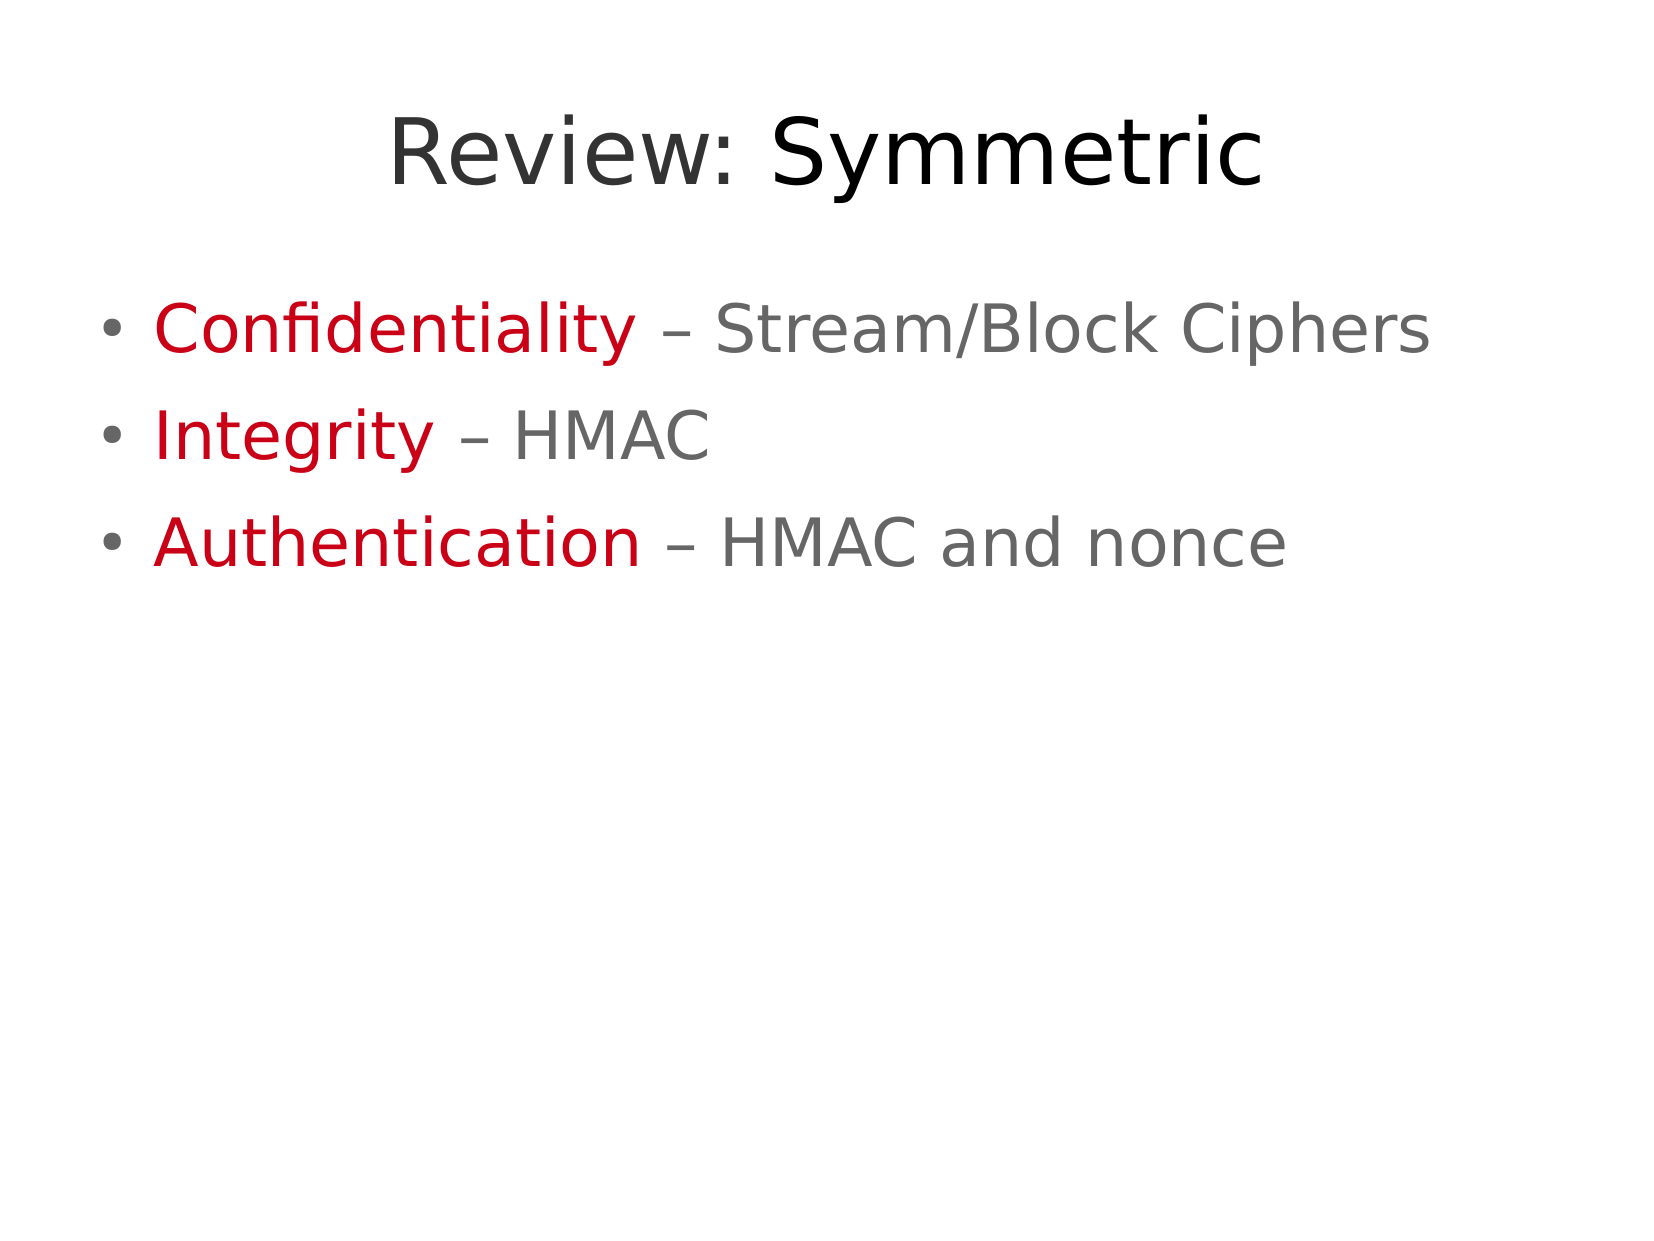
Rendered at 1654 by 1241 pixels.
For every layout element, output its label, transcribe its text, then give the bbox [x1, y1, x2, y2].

title Review: Symmetric [82, 49, 1571, 257]
list Confidentiality – Stream/Block Ciphers Integrity – HMAC Authentication – HMAC and nonce [82, 290, 1571, 1109]
